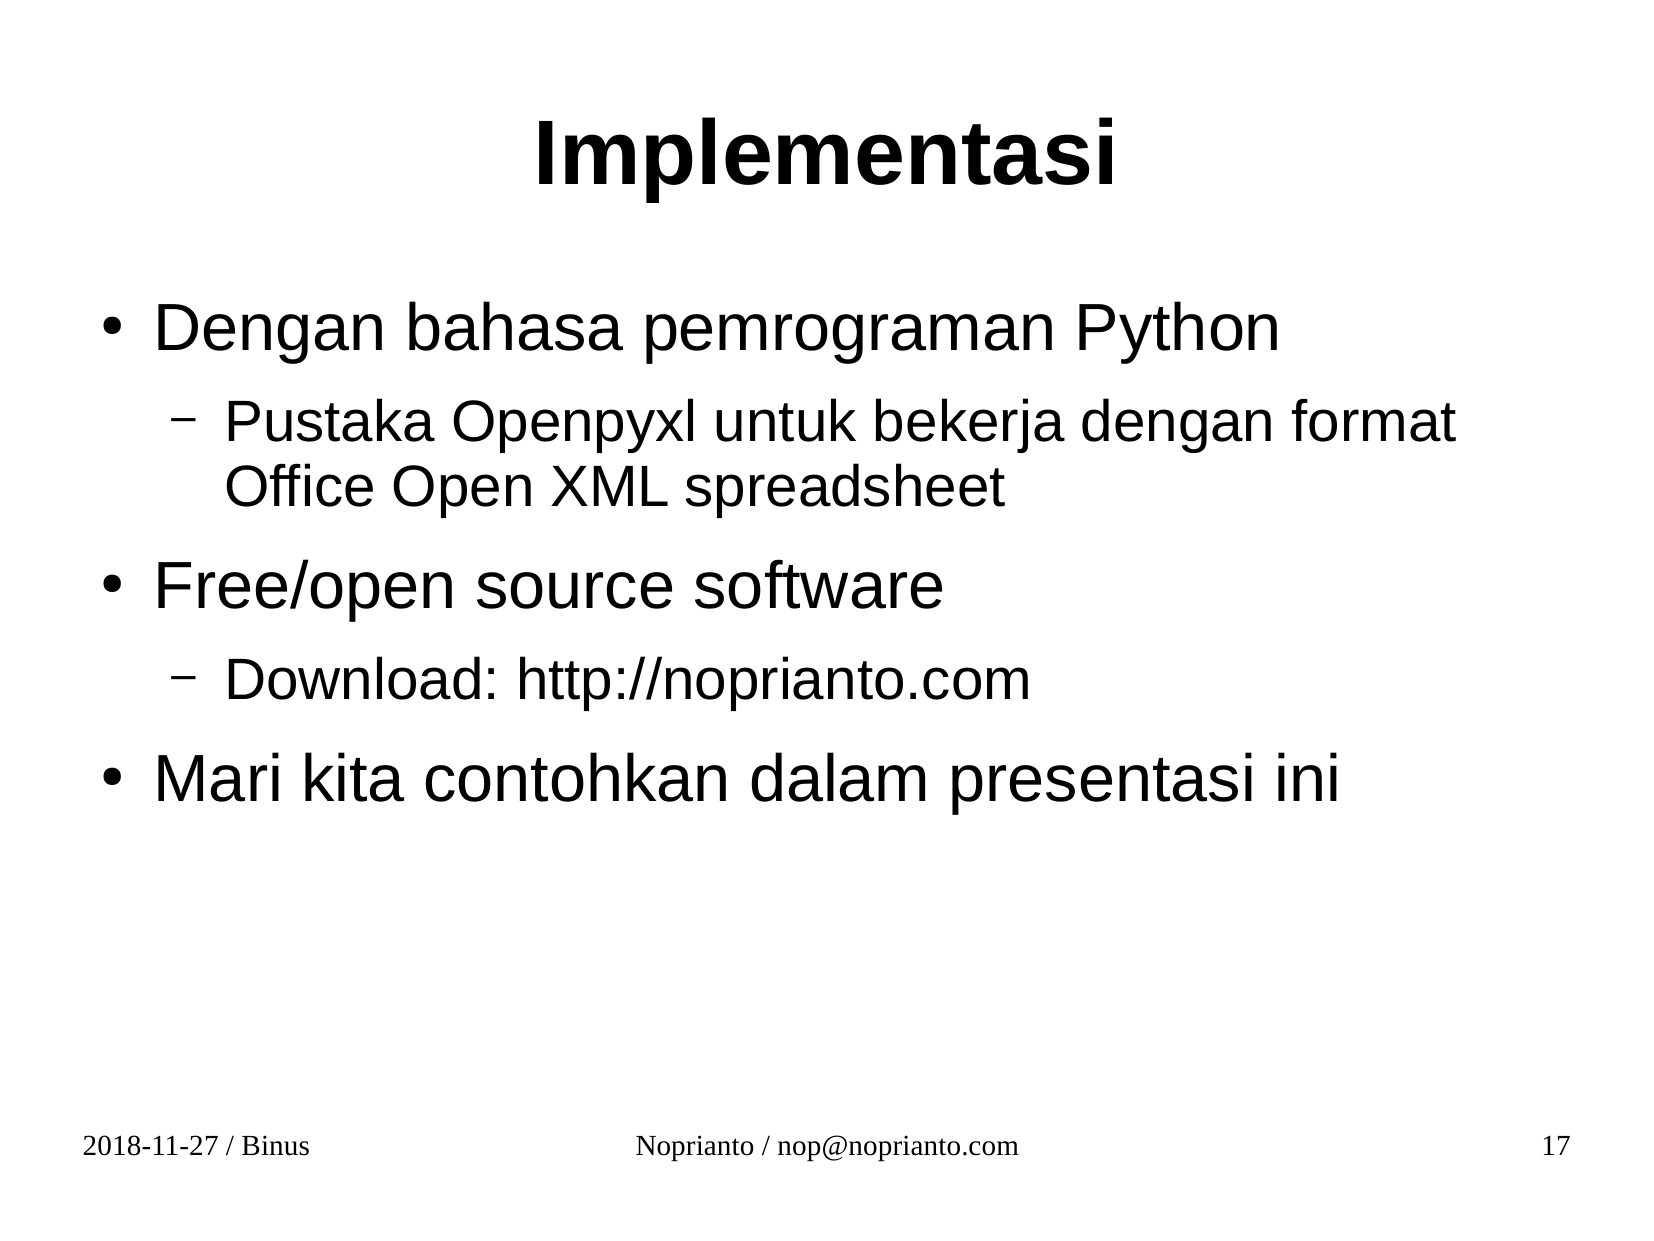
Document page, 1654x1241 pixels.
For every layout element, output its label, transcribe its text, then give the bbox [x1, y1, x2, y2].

title Implementasi [82, 49, 1571, 257]
list Dengan bahasa pemrograman Python Pustaka Openpyxl untuk bekerja dengan format Office Open XML spreadsheet Free/open source software Download: http://noprianto.com Mari kita contohkan dalam presentasi ini [82, 290, 1571, 1010]
